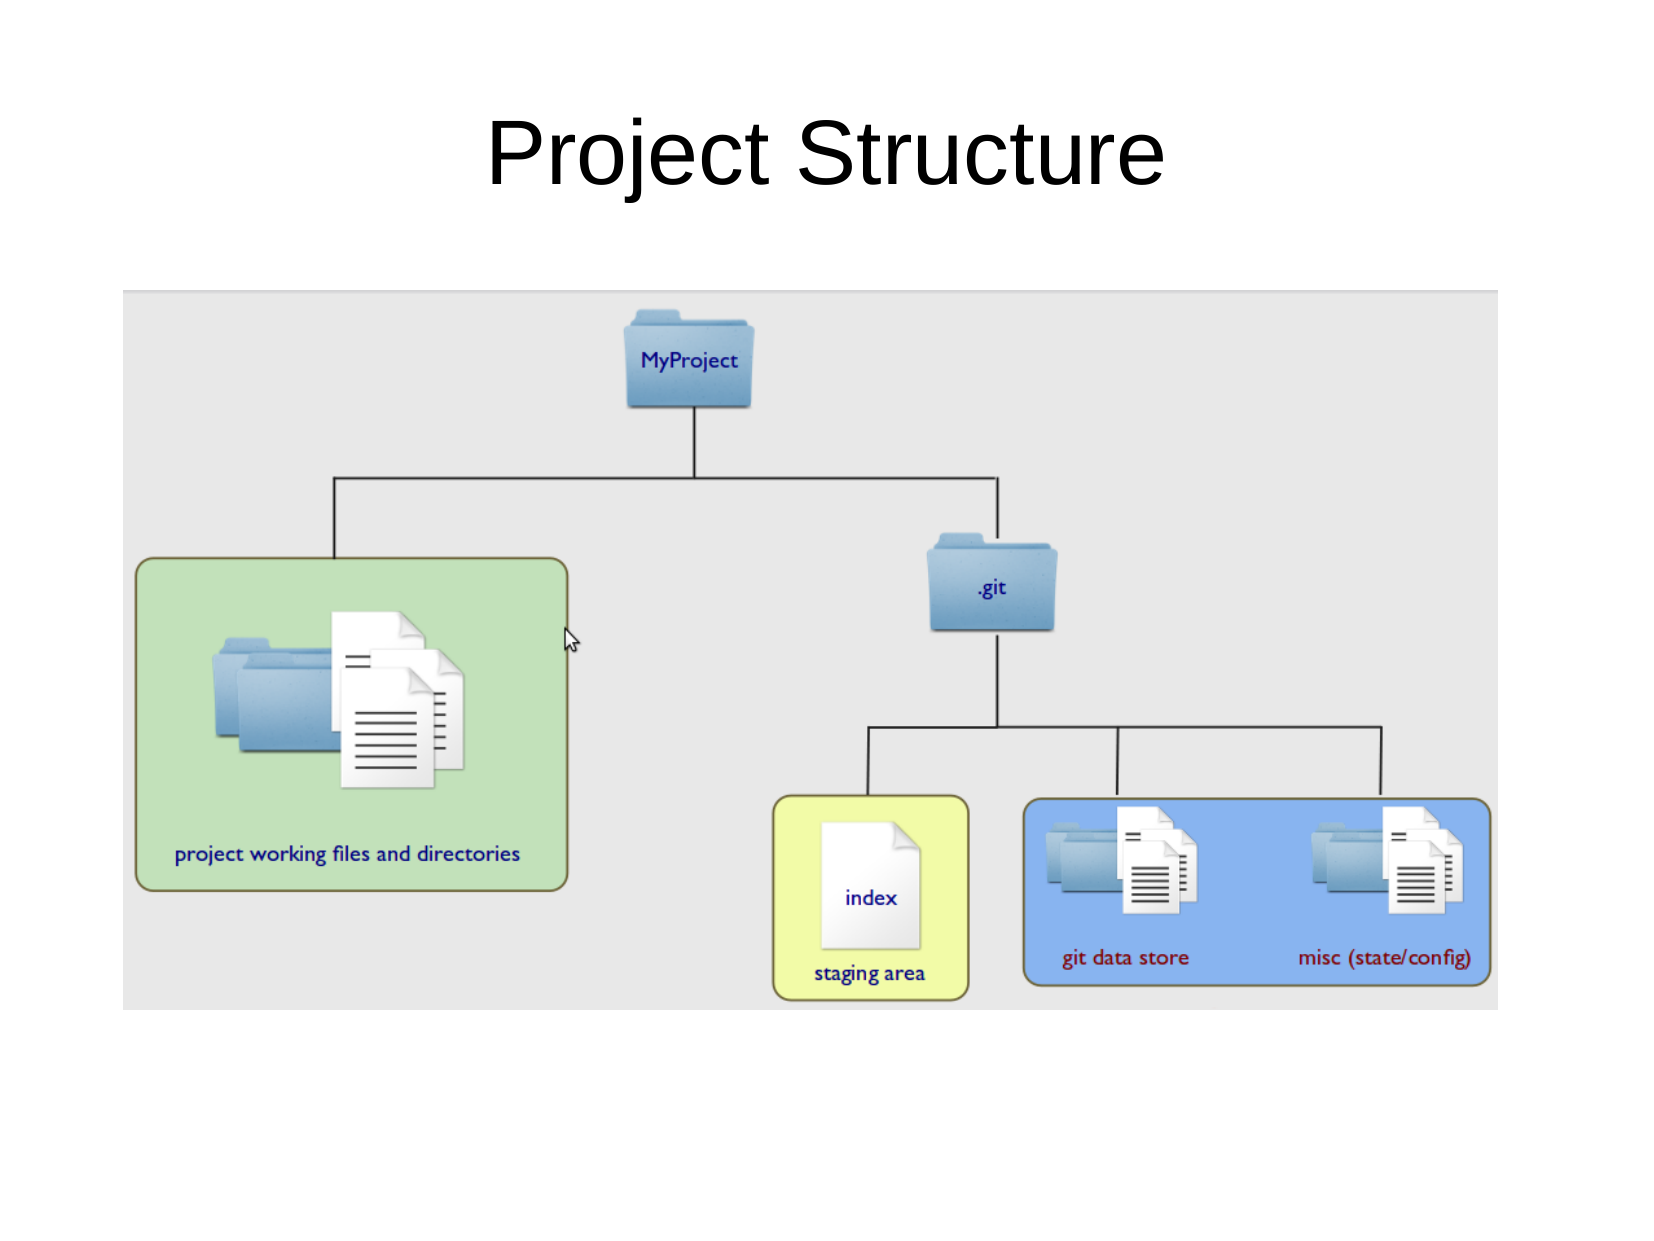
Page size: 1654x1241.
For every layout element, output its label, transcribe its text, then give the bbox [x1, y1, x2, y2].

title Project Structure [82, 49, 1571, 257]
picture [123, 290, 1498, 1010]
